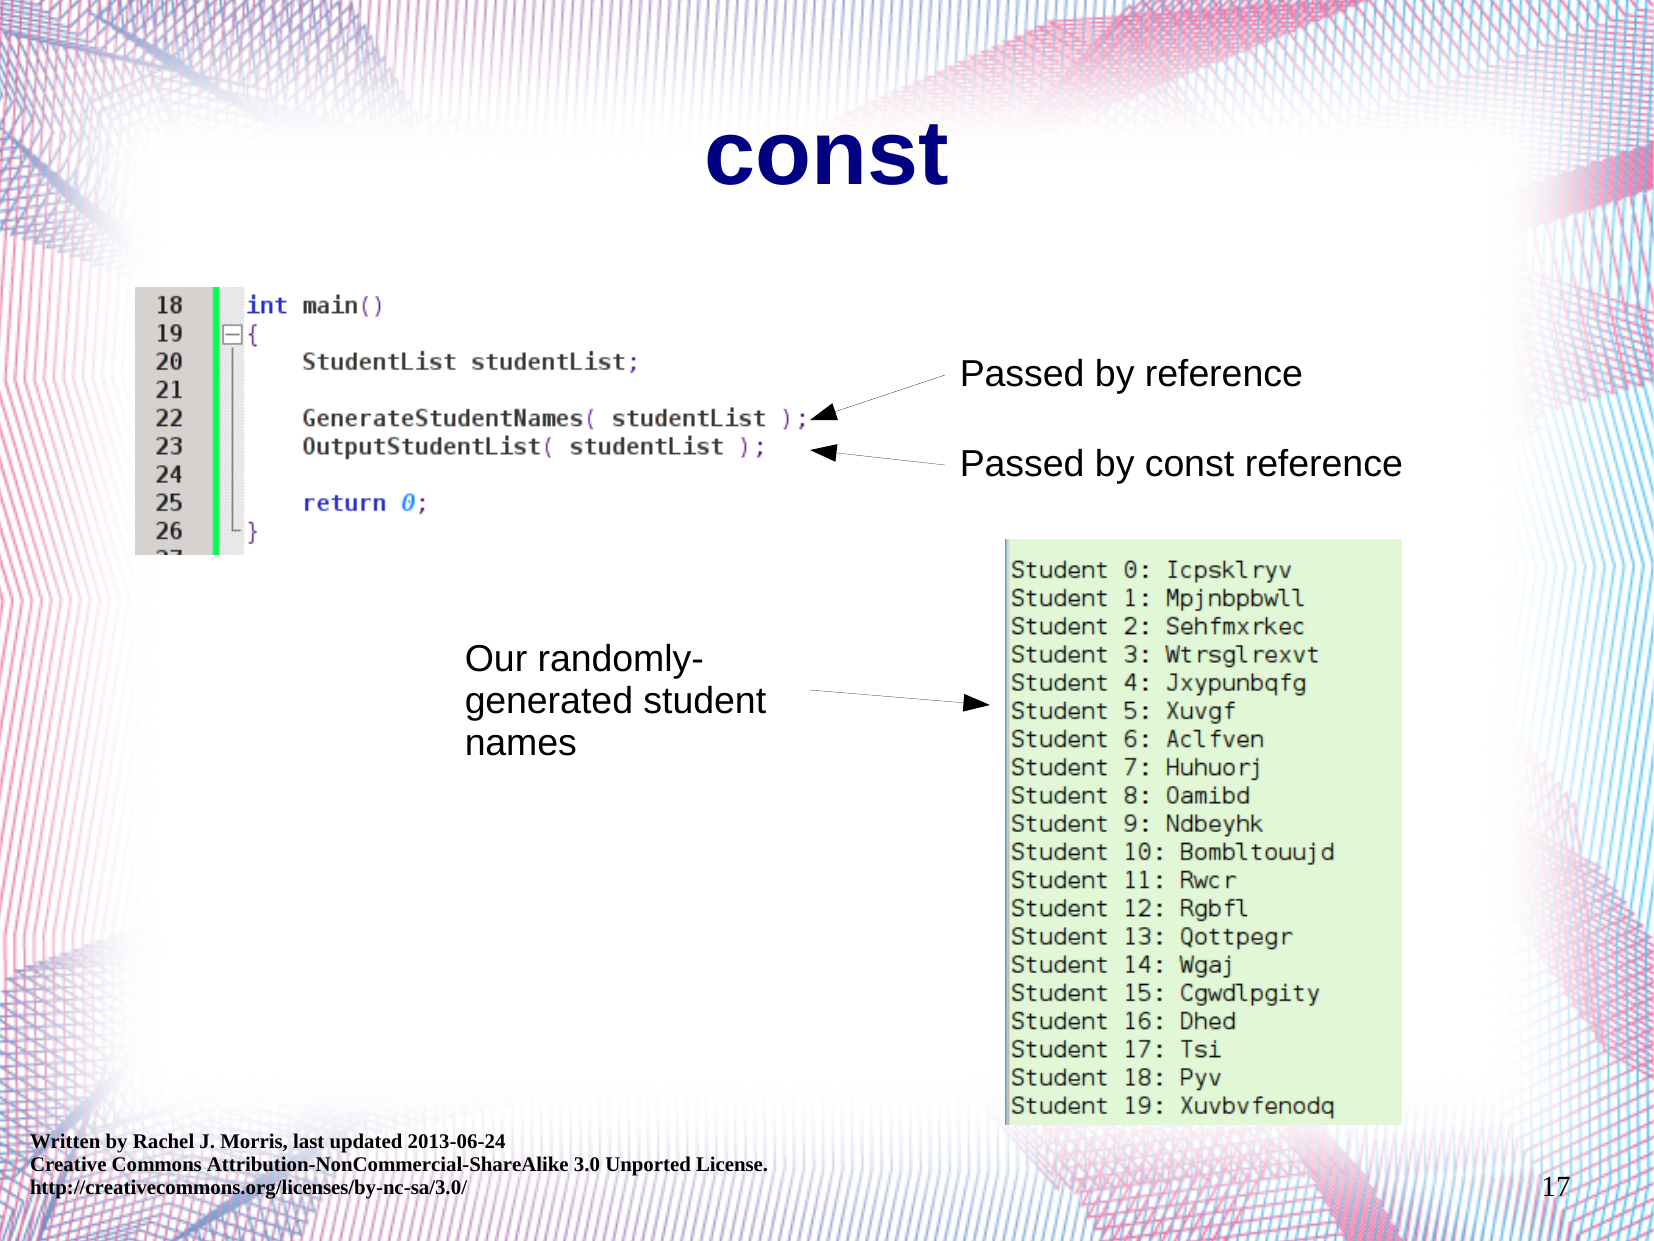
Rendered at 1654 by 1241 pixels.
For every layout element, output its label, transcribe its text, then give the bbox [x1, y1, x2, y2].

text_box Passed by const reference [945, 435, 1501, 492]
text_box Our randomly-generated student names [450, 630, 856, 771]
text_box Passed by reference [945, 345, 1501, 402]
picture [0, 0, 1654, 1241]
title const [82, 49, 1571, 257]
